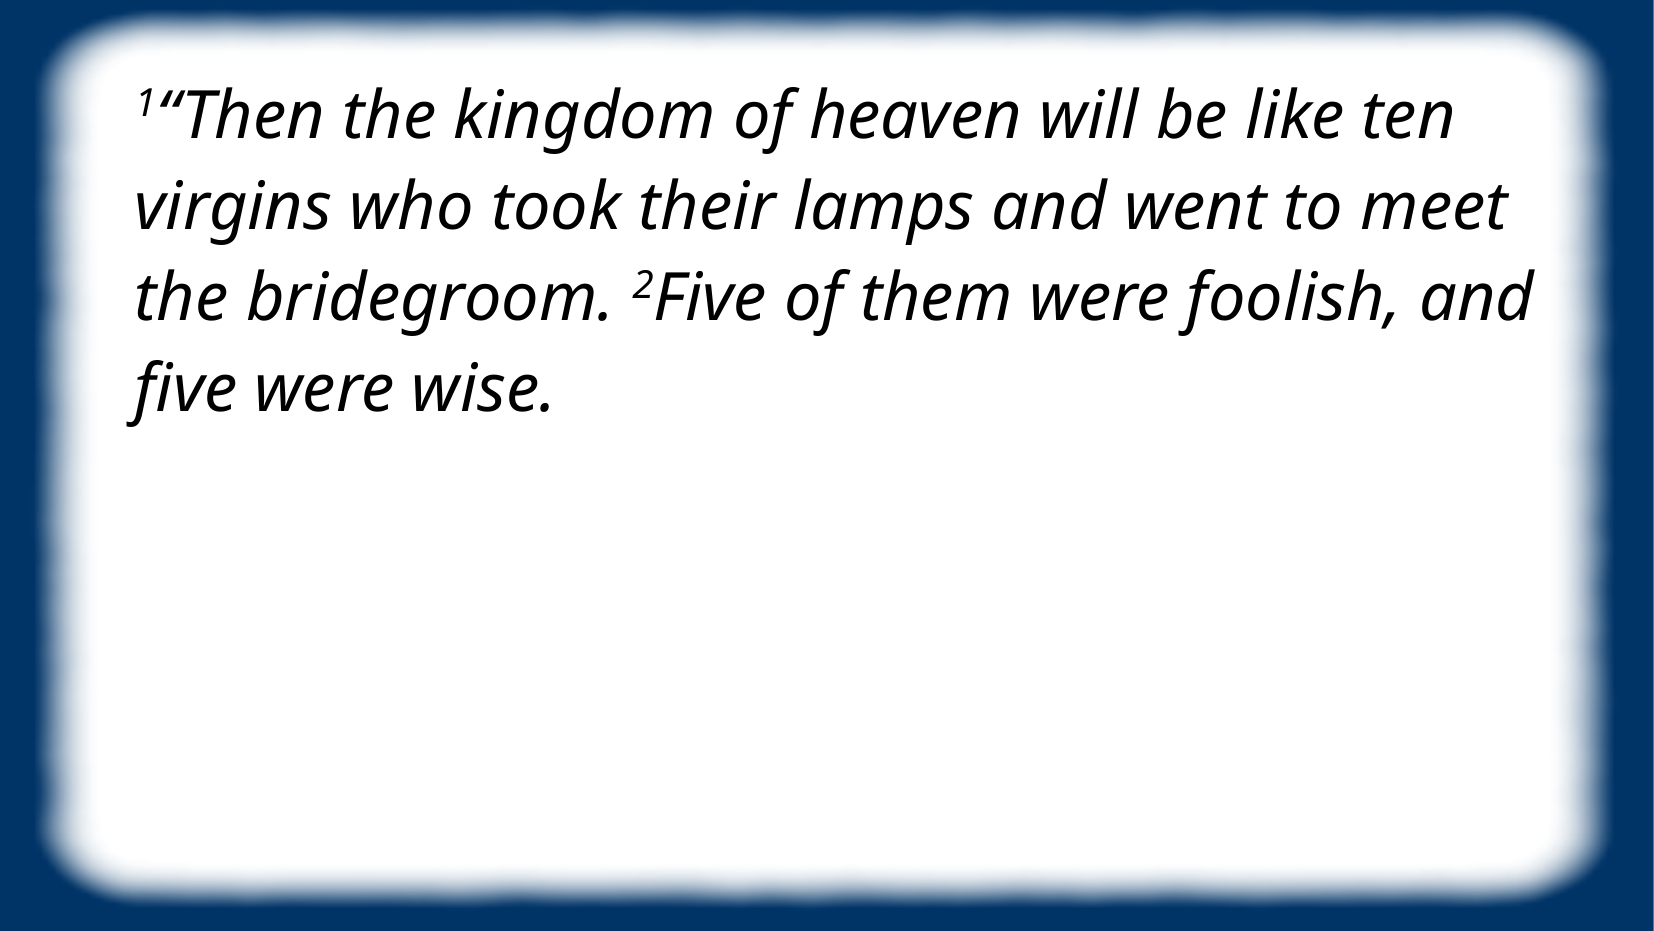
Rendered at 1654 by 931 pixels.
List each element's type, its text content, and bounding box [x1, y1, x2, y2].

text_box 1“Then the kingdom of heaven will be like ten virgins who took their lamps and went to meet the bridegroom. 2Five of them were foolish, and five were wise. [120, 60, 1561, 451]
picture [0, 0, 1654, 931]
